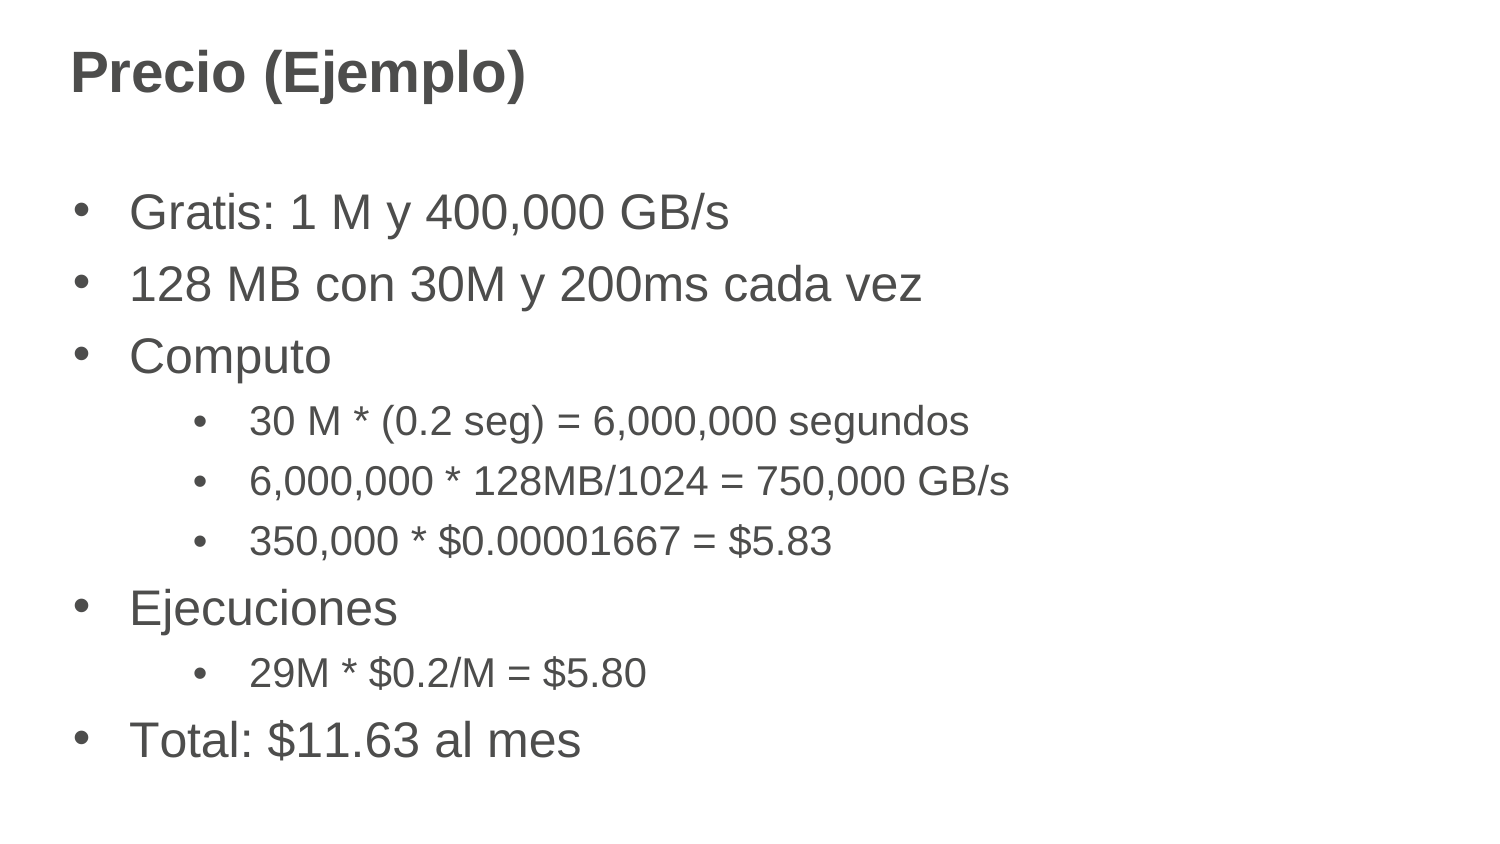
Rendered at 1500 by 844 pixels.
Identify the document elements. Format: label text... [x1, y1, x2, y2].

title Precio (Ejemplo) [68, 33, 1432, 104]
text_box Gratis: 1 M y 400,000 GB/s 128 MB con 30M y 200ms cada vez Computo • 30 M * (0.2 seg) = 6,000,000 segundos • 6,000,000 * 128MB/1024 = 750,000 GB/s • 350,000 * $0.00001667 = $5.83 Ejecuciones • 29M * $0.2/M = $5.80 Total: $11.63 al mes [68, 179, 1014, 768]
